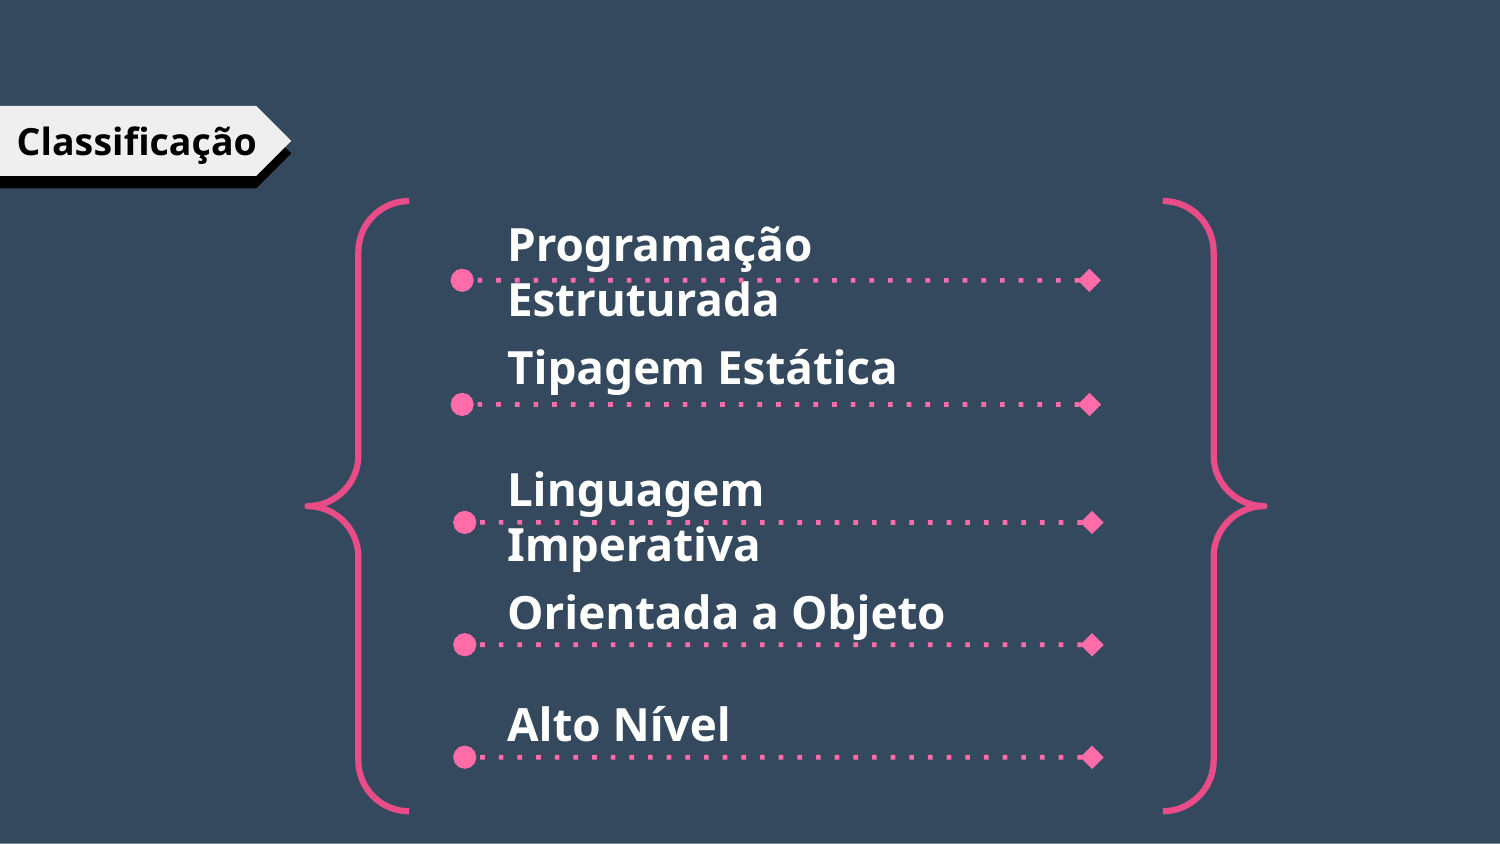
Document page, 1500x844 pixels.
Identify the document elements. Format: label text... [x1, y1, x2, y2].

text_box Linguagem Imperativa [492, 445, 1028, 531]
text_box Orientada a Objeto [492, 568, 1028, 654]
text_box Origem [0, 148, 292, 189]
text_box Tipagem Estática [492, 323, 1028, 409]
text_box Programação Estruturada [492, 201, 1028, 286]
text_box [0, 0, 1500, 844]
text_box Classificação [0, 105, 292, 176]
text_box Alto Nível [492, 680, 1028, 766]
